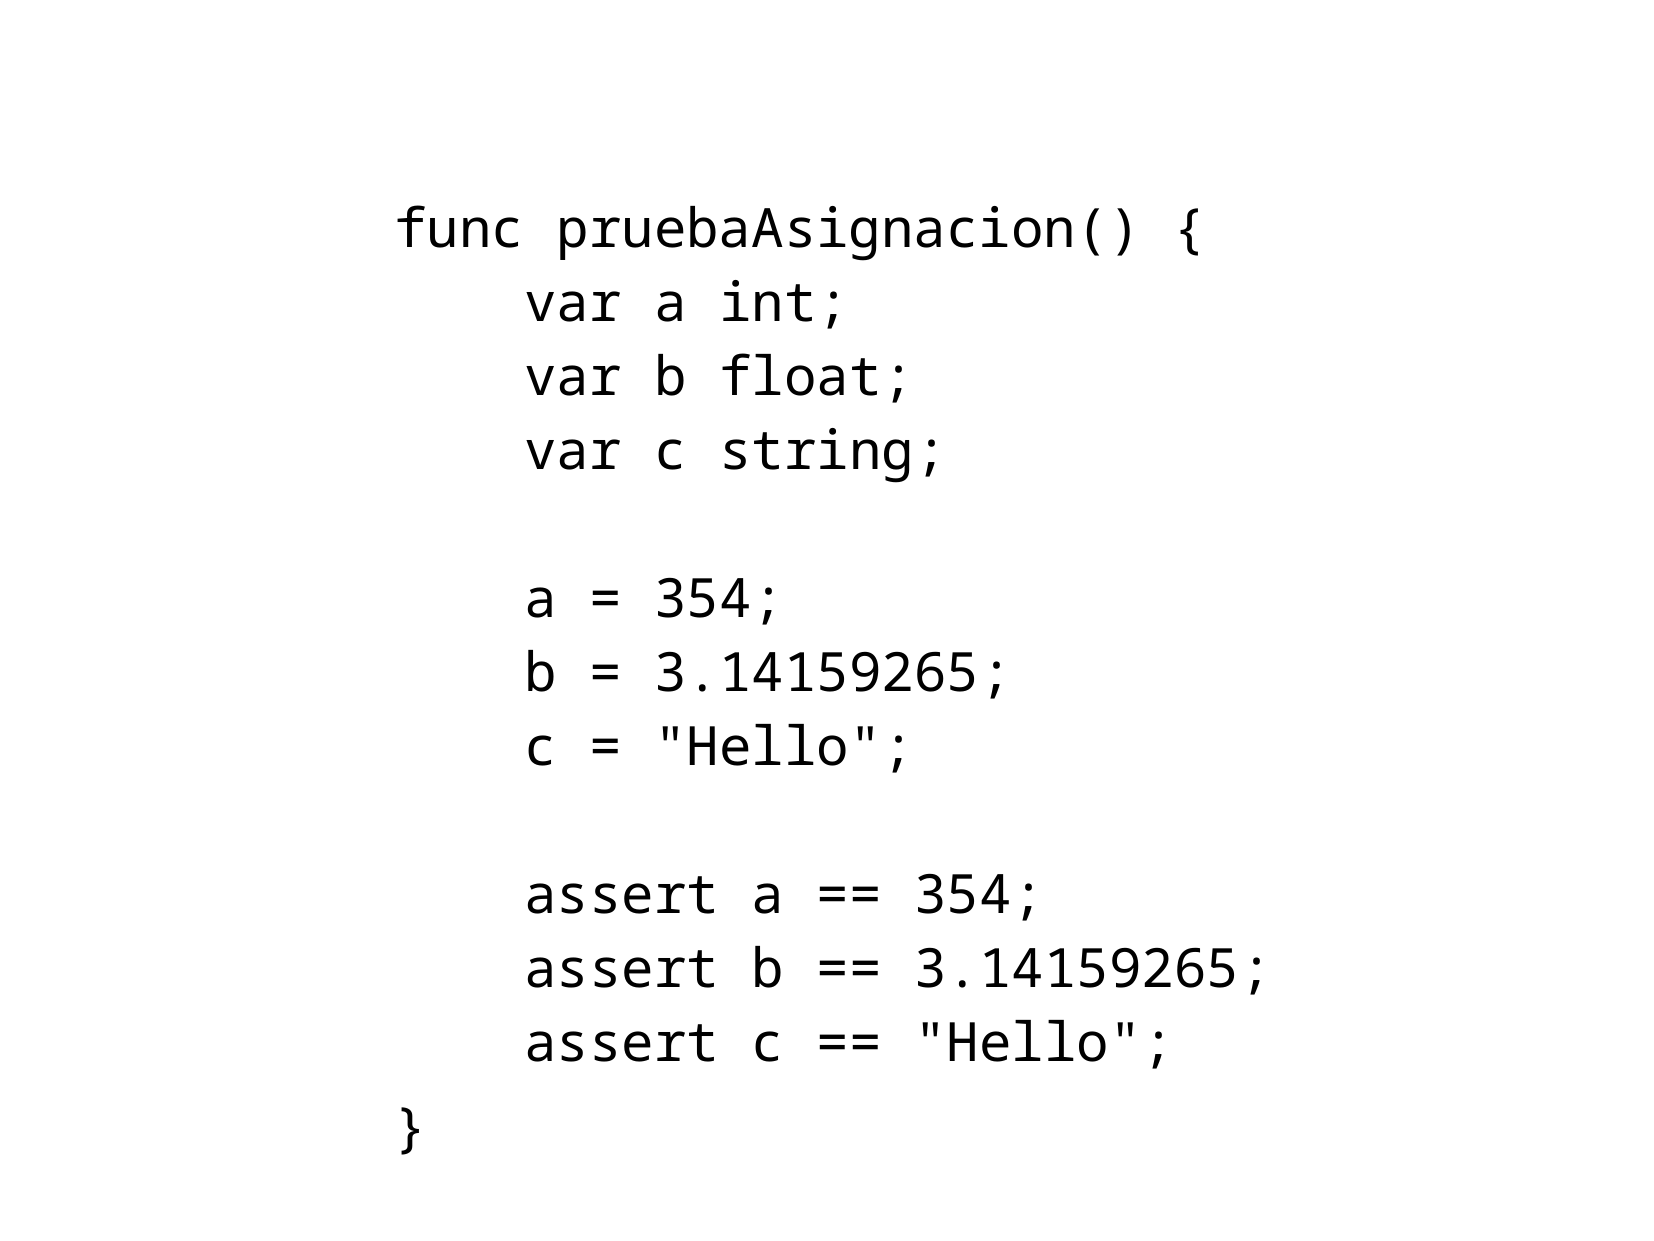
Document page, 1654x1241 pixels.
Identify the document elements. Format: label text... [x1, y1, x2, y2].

text_box func pruebaAsignacion() { var a int; var b float; var c string; a = 354; b = 3.14159265; c = "Hello"; assert a == 354; assert b == 3.14159265; assert c == "Hello"; } [379, 182, 1287, 1056]
